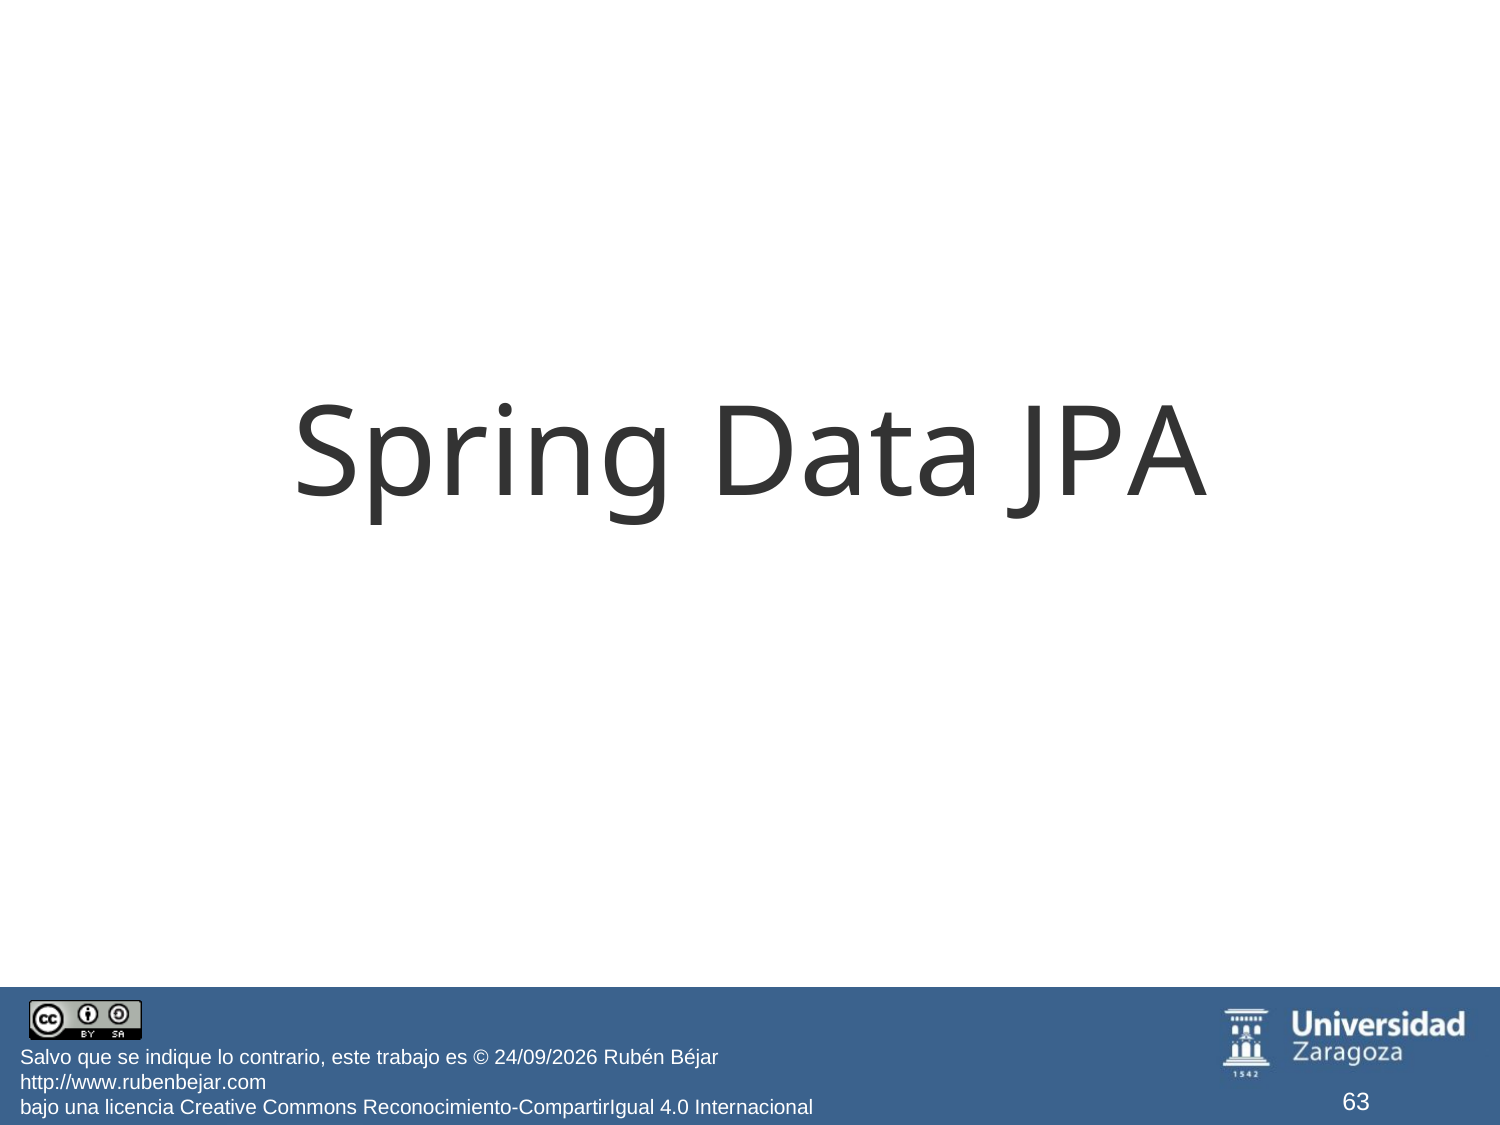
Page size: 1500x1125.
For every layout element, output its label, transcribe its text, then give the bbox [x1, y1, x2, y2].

text_box Spring Data JPA [169, 307, 1331, 585]
picture [0, 987, 1500, 1125]
